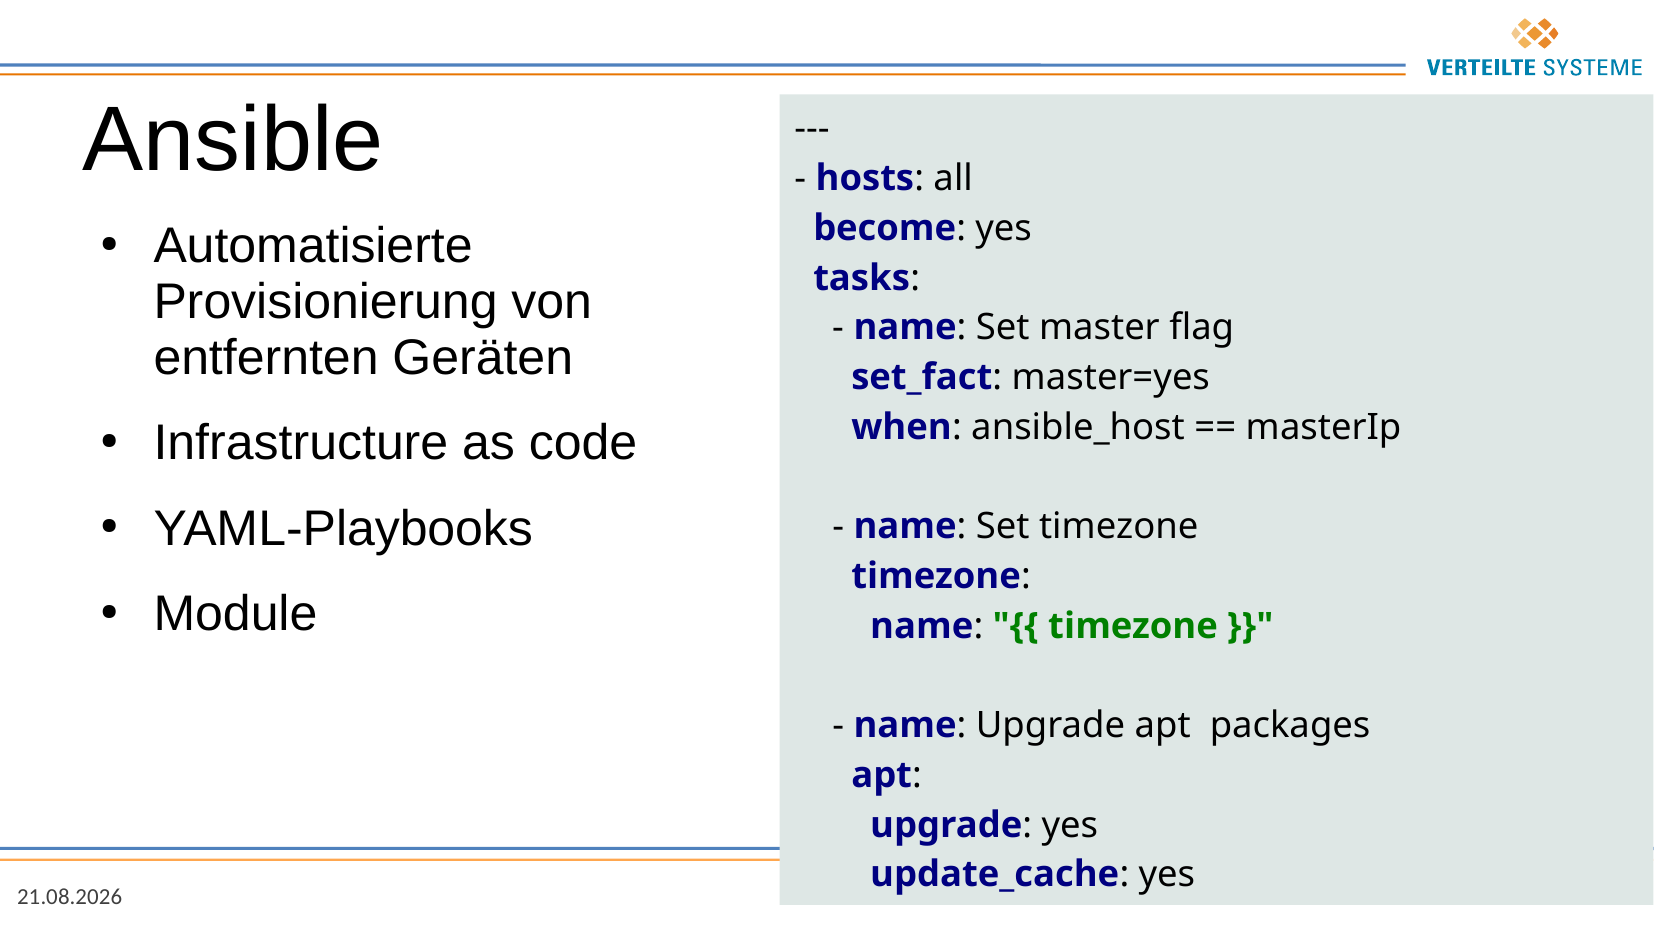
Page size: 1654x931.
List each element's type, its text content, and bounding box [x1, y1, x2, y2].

title Ansible [82, 60, 1571, 216]
list Automatisierte Provisionierung von entfernten Geräten Infrastructure as code YAML-Playbooks Module [82, 217, 638, 758]
text_box --- - hosts: all become: yes tasks: - name: Set master flag set_fact: master=yes when: ansible_host == masterIp - name: Set timezone timezone: name: "{{ timezone }}" - name: Upgrade apt packages apt: upgrade: yes update_cache: yes [779, 94, 1654, 839]
